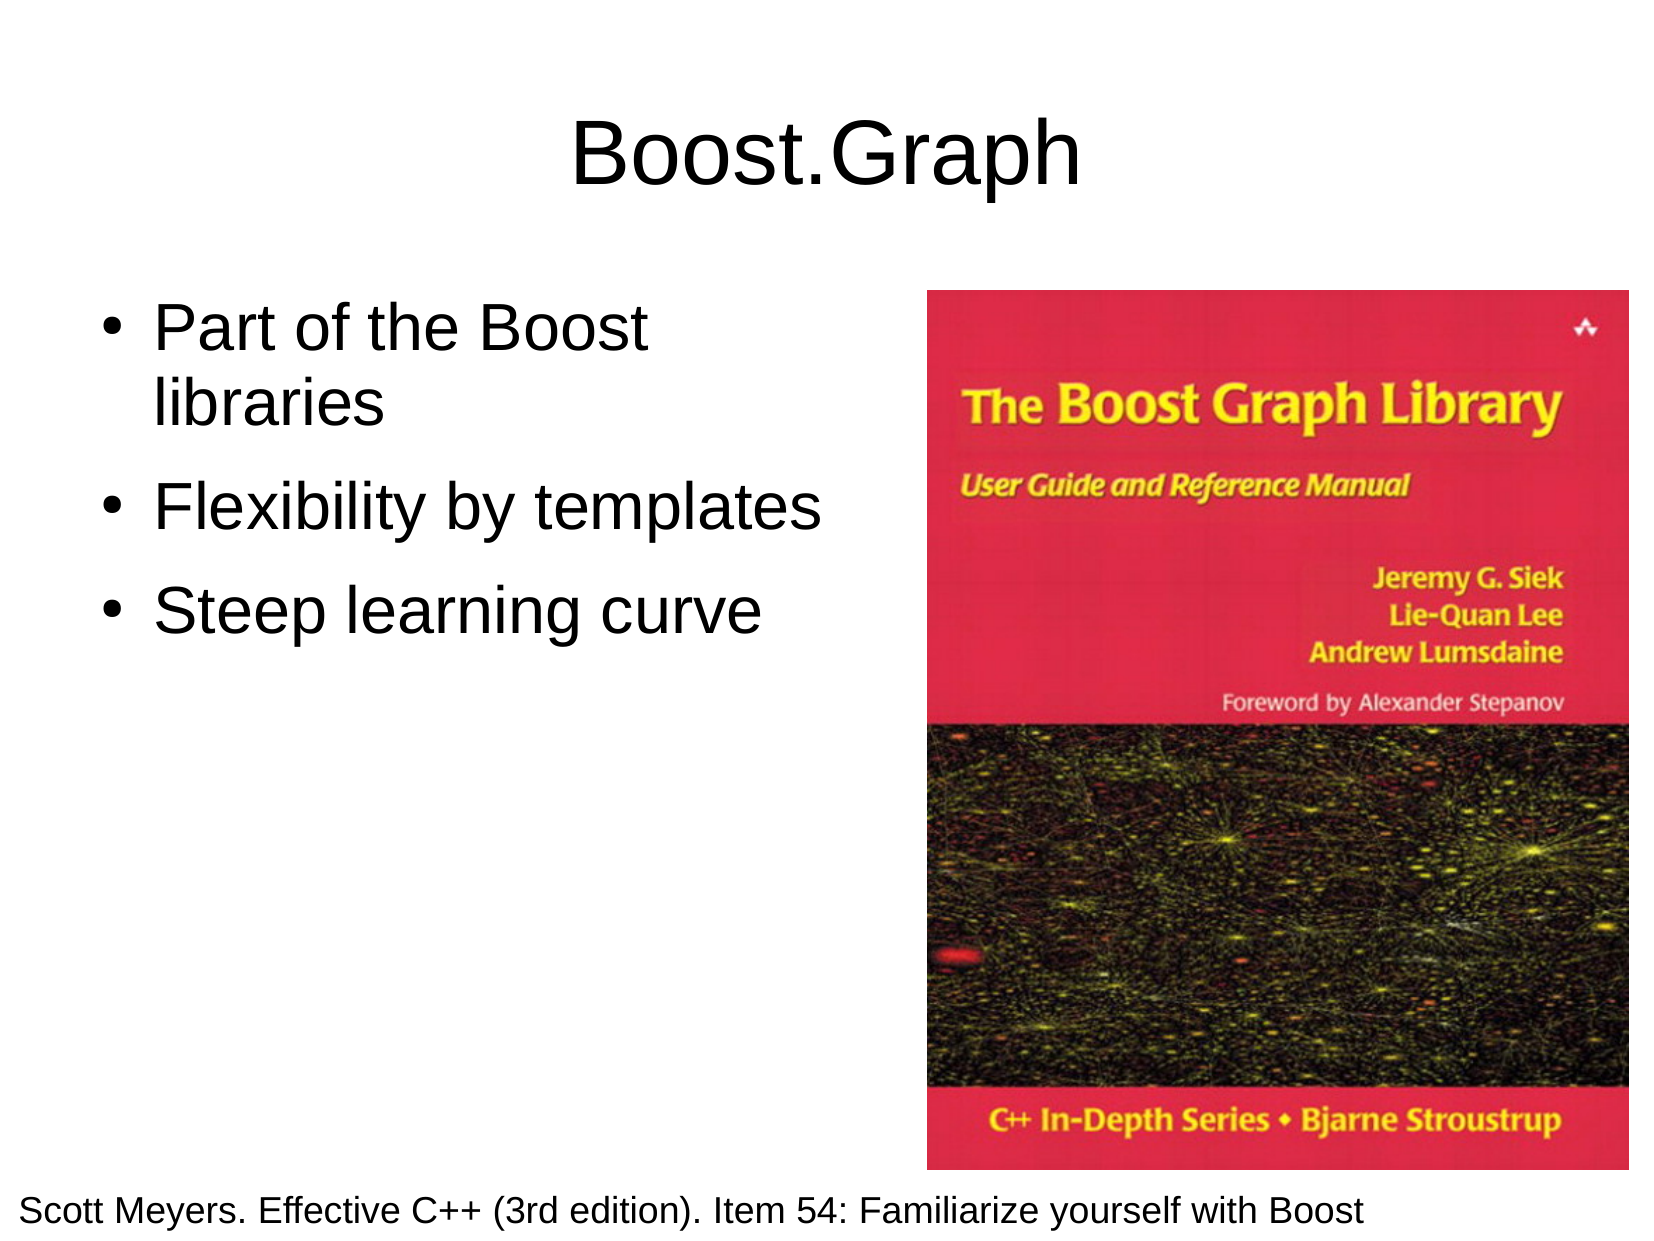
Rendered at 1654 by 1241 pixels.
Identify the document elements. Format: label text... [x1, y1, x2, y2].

list Part of the Boost libraries Flexibility by templates Steep learning curve [82, 290, 901, 1156]
title Boost.Graph [82, 49, 1571, 257]
picture [927, 290, 1629, 1171]
text_box Scott Meyers. Effective C++ (3rd edition). Item 54: Familiarize yourself with Boost [3, 1181, 1381, 1239]
